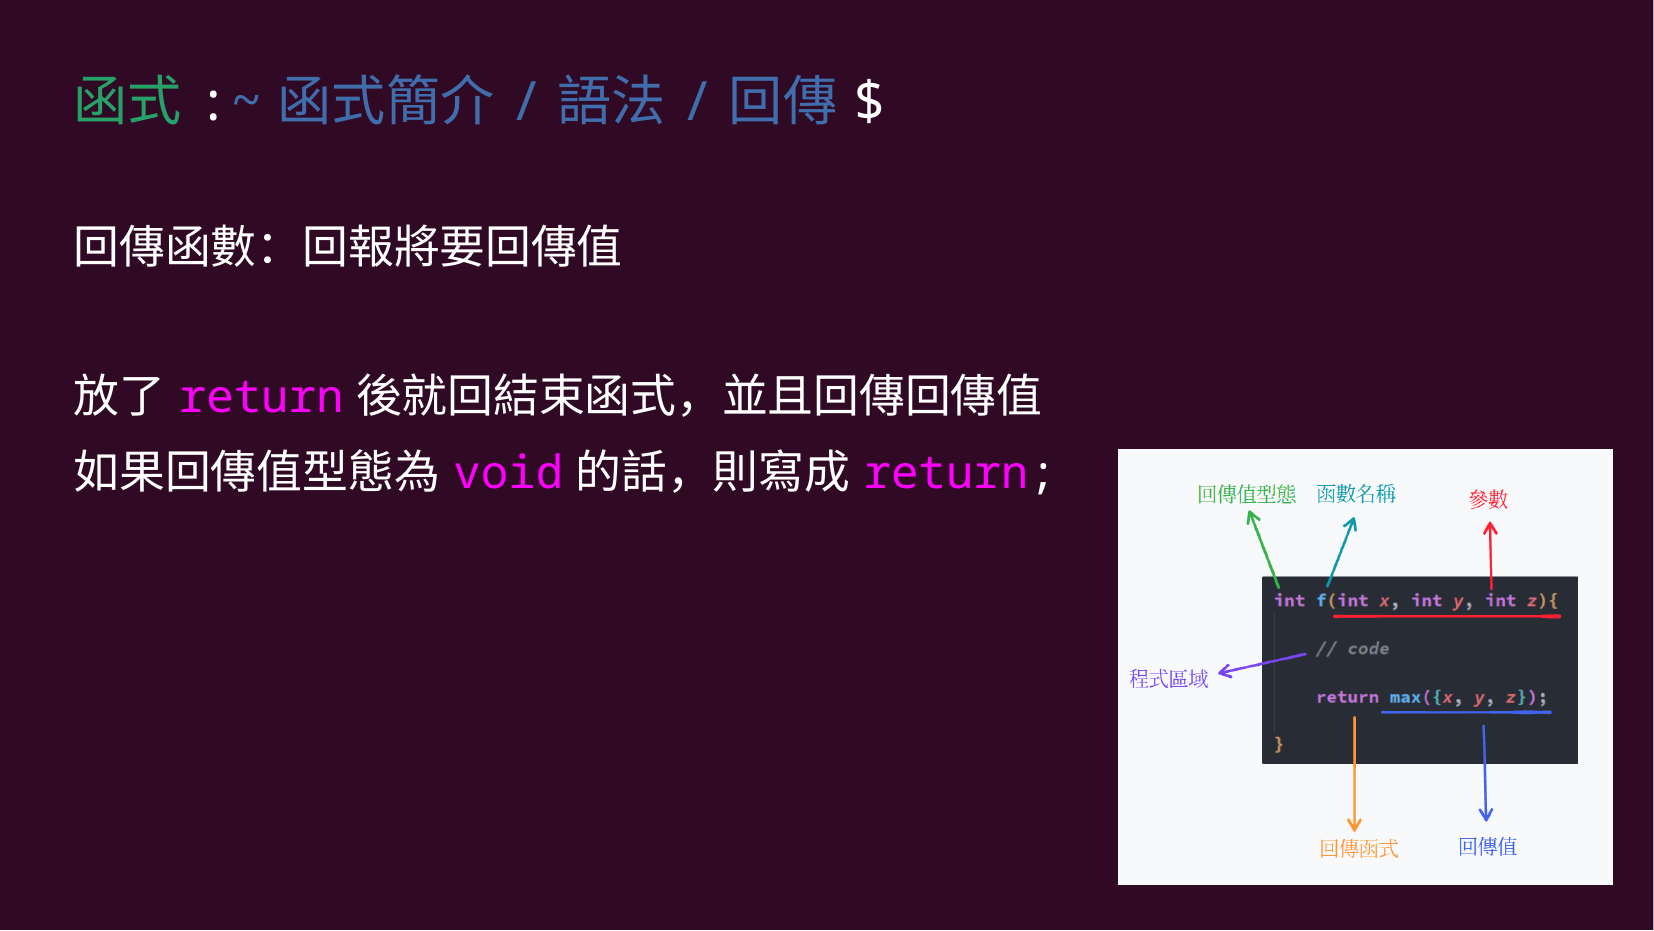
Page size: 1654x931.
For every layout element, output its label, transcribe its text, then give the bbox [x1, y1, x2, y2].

text_box 回傳函數：回報將要回傳值 放了return後就回結束函式，並且回傳回傳值 如果回傳值型態為void的話，則寫成return; [59, 193, 1088, 672]
picture [1118, 449, 1613, 885]
text_box 函式:~函式簡介/語法/回傳$ [59, 55, 1201, 139]
